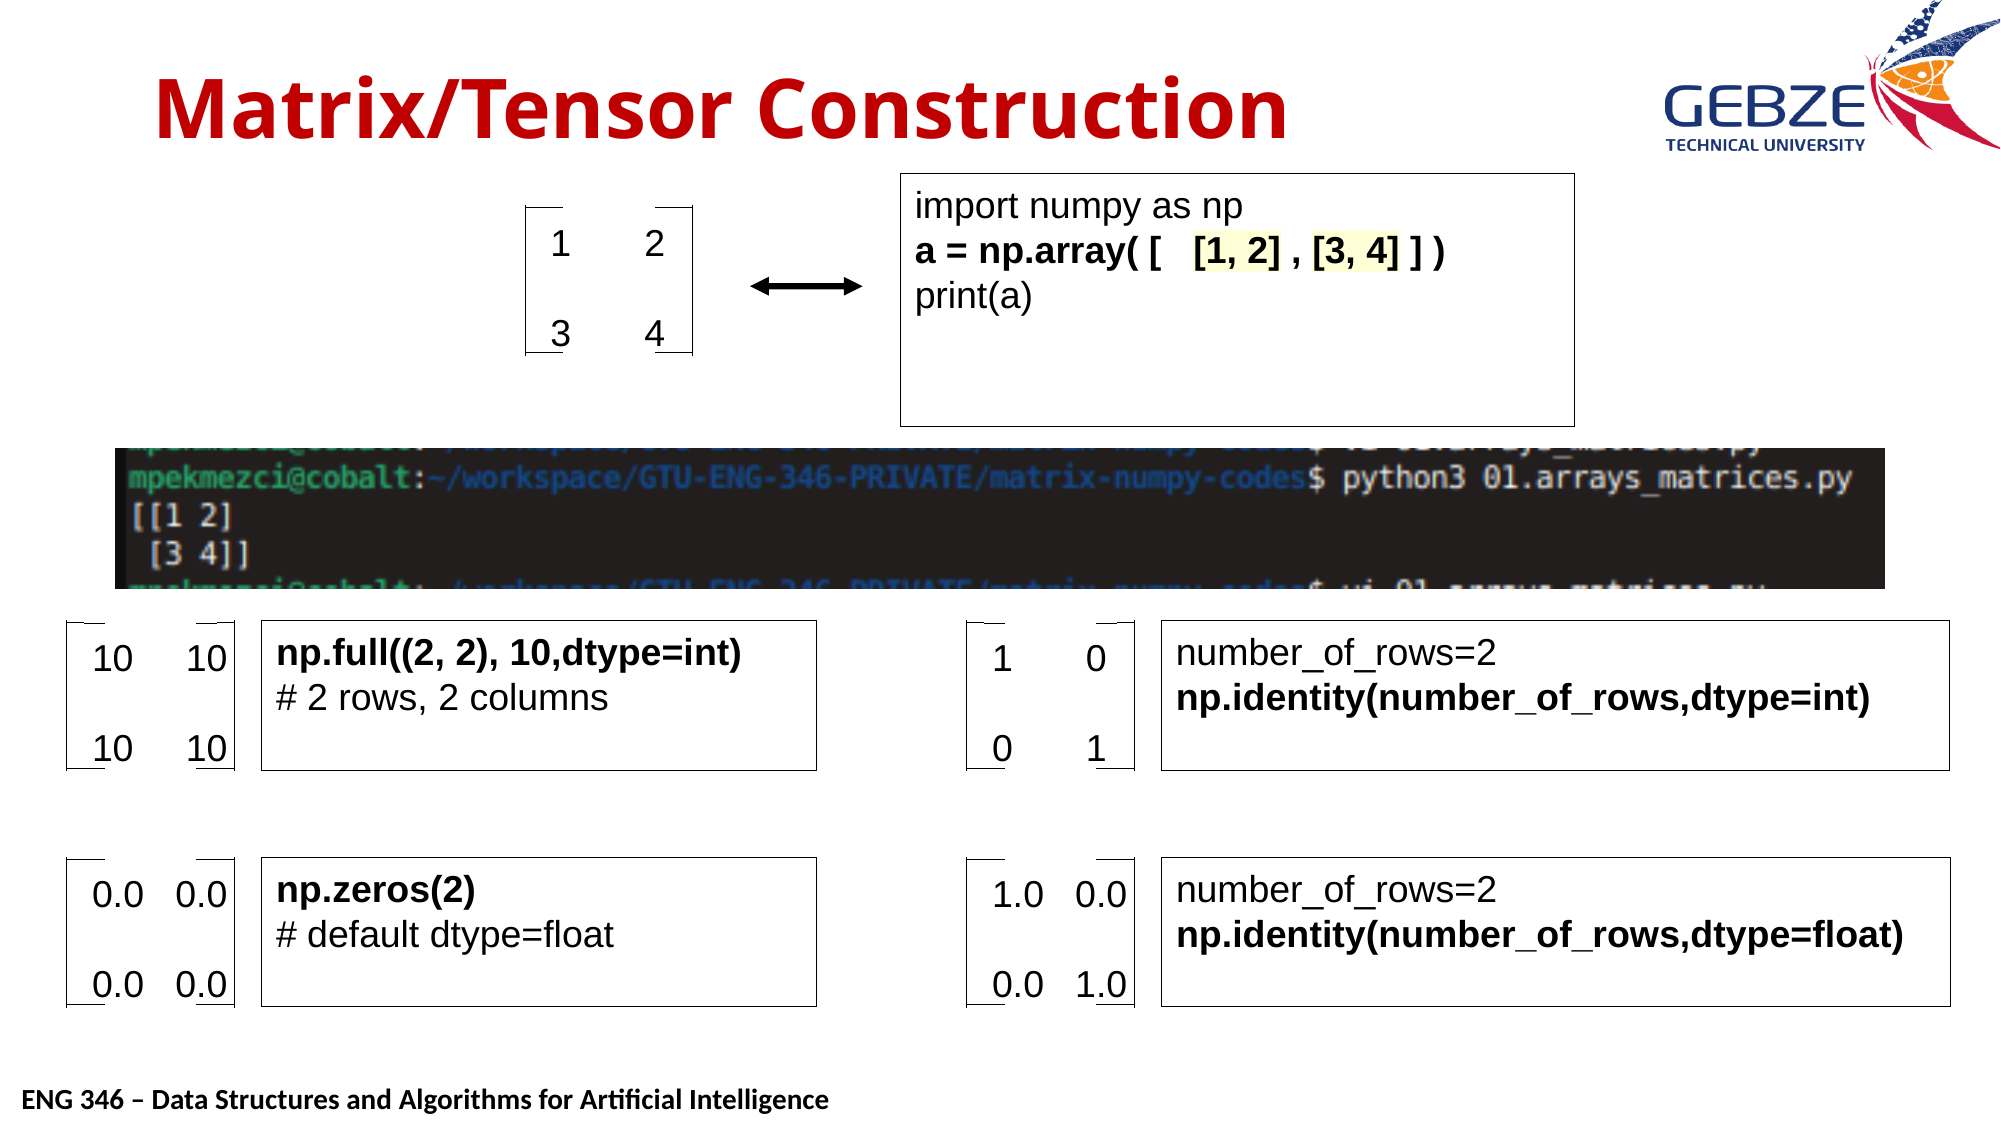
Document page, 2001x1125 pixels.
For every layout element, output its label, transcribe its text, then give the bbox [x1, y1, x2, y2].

text_box number_of_rows=2 np.identity(number_of_rows,dtype=int) [1161, 620, 1950, 771]
text_box np.full((2, 2), 10,dtype=int) # 2 rows, 2 columns [261, 620, 817, 771]
picture [1665, 0, 2001, 151]
text_box import numpy as np a = np.array( [ [1, 2] , [3, 4] ] ) print(a) [900, 173, 1575, 427]
text_box 1 0 0 1 [966, 626, 1154, 776]
text_box number_of_rows=2 np.identity(number_of_rows,dtype=float) [1161, 857, 1951, 1007]
title Matrix/Tensor Construction [137, 59, 1650, 165]
text_box np.zeros(2) # default dtype=float [261, 857, 817, 1007]
text_box 10 10 10 10 [66, 626, 254, 776]
text_box 1.0 0.0 0.0 1.0 [966, 862, 1154, 1013]
picture [115, 448, 1885, 589]
text_box 0.0 0.0 0.0 0.0 [66, 862, 254, 1013]
text_box 1 2 3 4 [525, 211, 712, 361]
